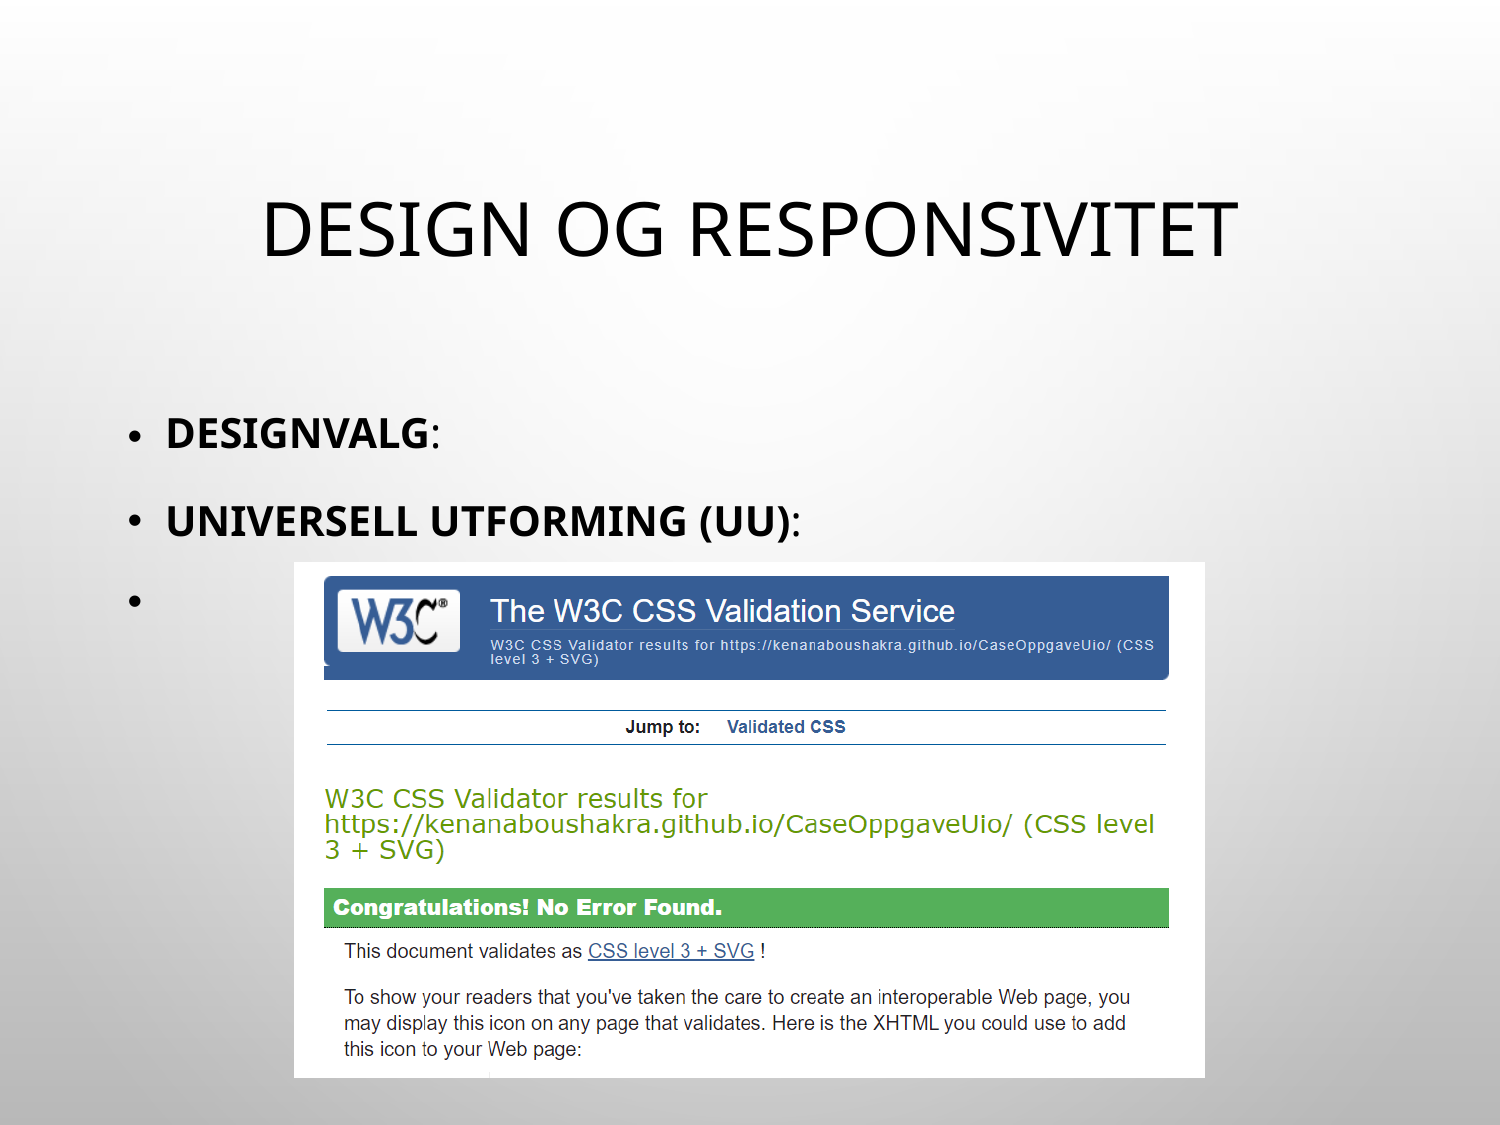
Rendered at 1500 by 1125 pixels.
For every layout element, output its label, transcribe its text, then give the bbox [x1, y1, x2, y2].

picture [294, 562, 1205, 1078]
title Design og Responsivitet [112, 101, 1388, 364]
list Designvalg: Universell Utforming (UU): [112, 388, 1388, 950]
